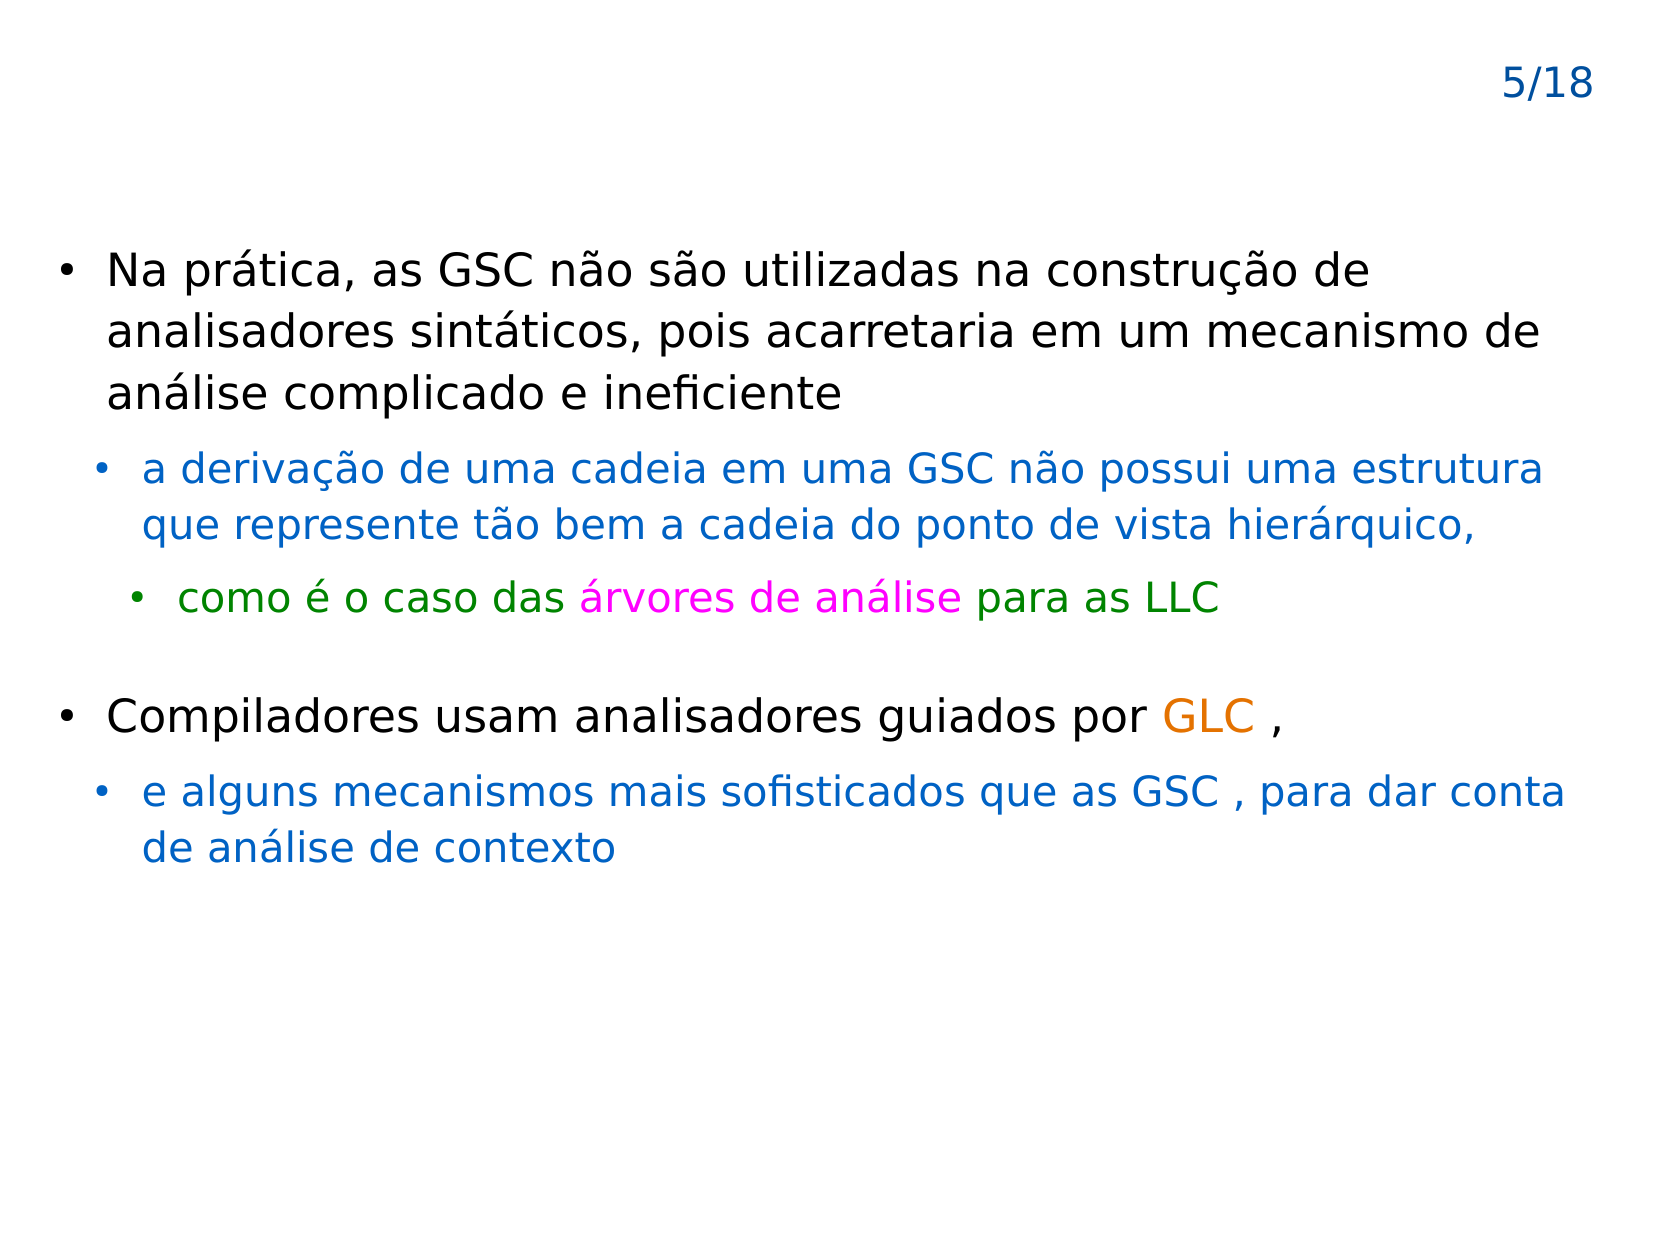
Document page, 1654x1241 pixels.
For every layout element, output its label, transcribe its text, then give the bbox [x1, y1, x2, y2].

list Na prática, as GSC não são utilizadas na construção de analisadores sintáticos, pois acarretaria em um mecanismo de análise complicado e ineficiente a derivação de uma cadeia em uma GSC não possui uma estrutura que represente tão bem a cadeia do ponto de vista hierárquico, como é o caso das árvores de análise para as LLC Compiladores usam analisadores guiados por GLC , e alguns mecanismos mais sofisticados que as GSC , para dar conta de análise de contexto [59, 236, 1595, 1211]
